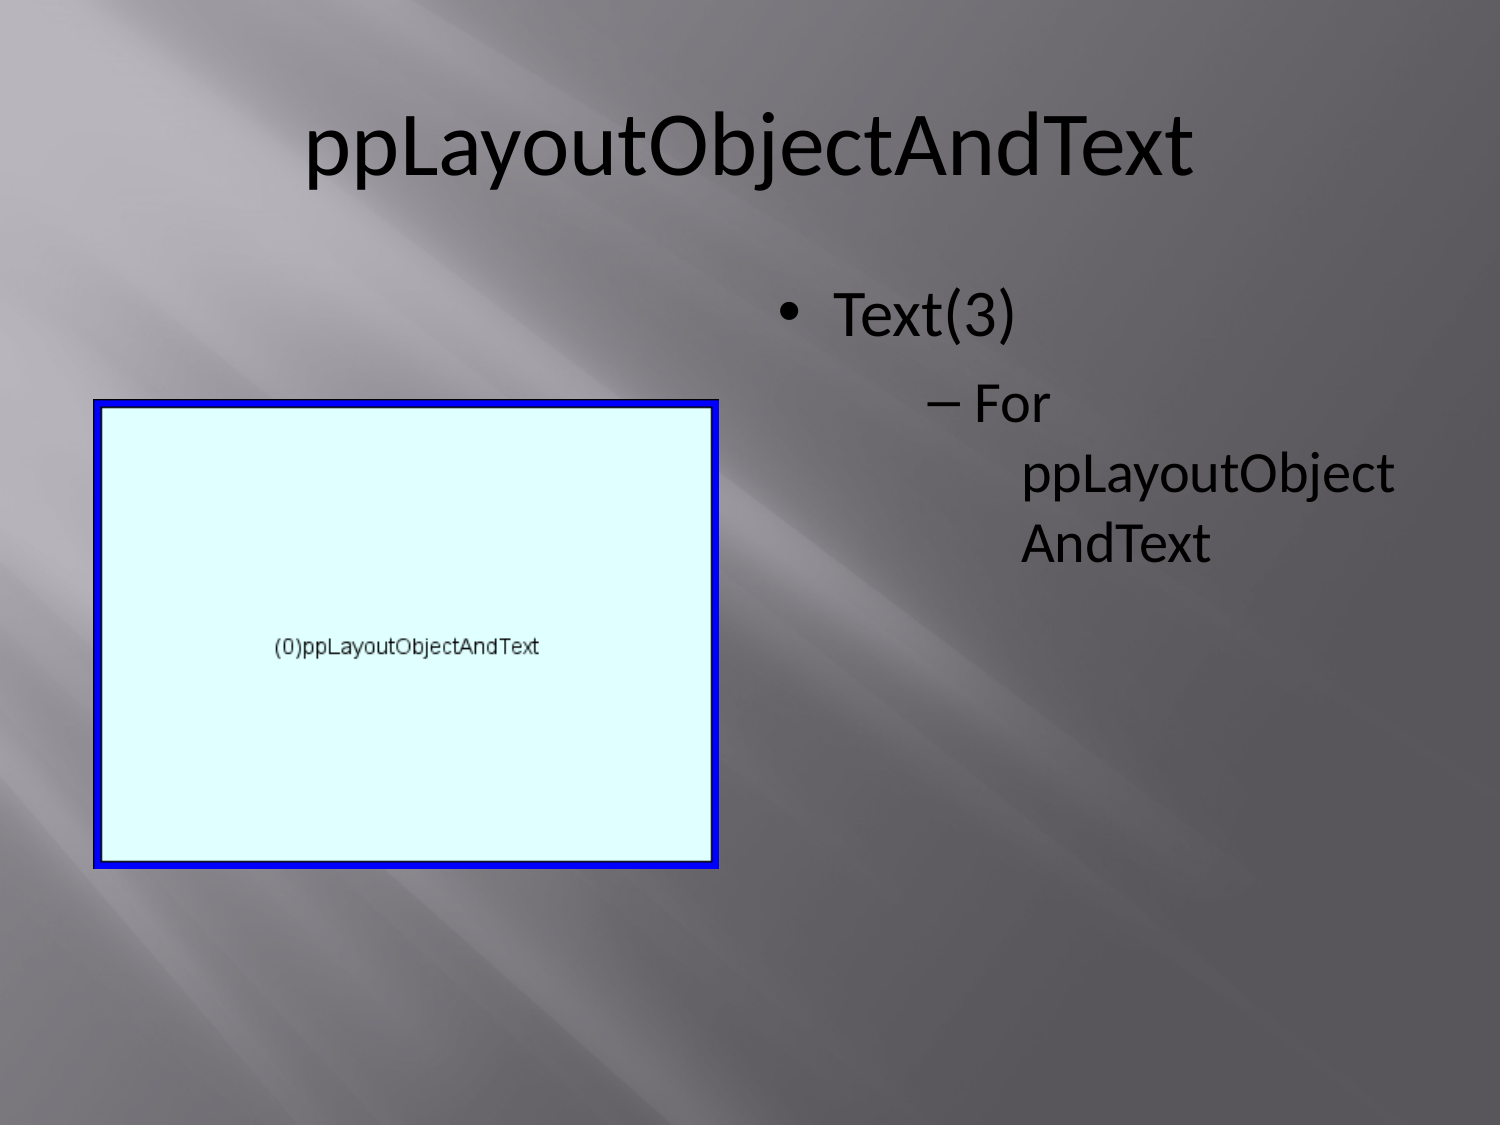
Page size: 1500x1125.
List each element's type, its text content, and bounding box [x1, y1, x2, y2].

list Text(3) For ppLayoutObjectAndText [762, 262, 1426, 1005]
title ppLayoutObjectAndText [75, 45, 1426, 233]
picture [93, 399, 719, 869]
